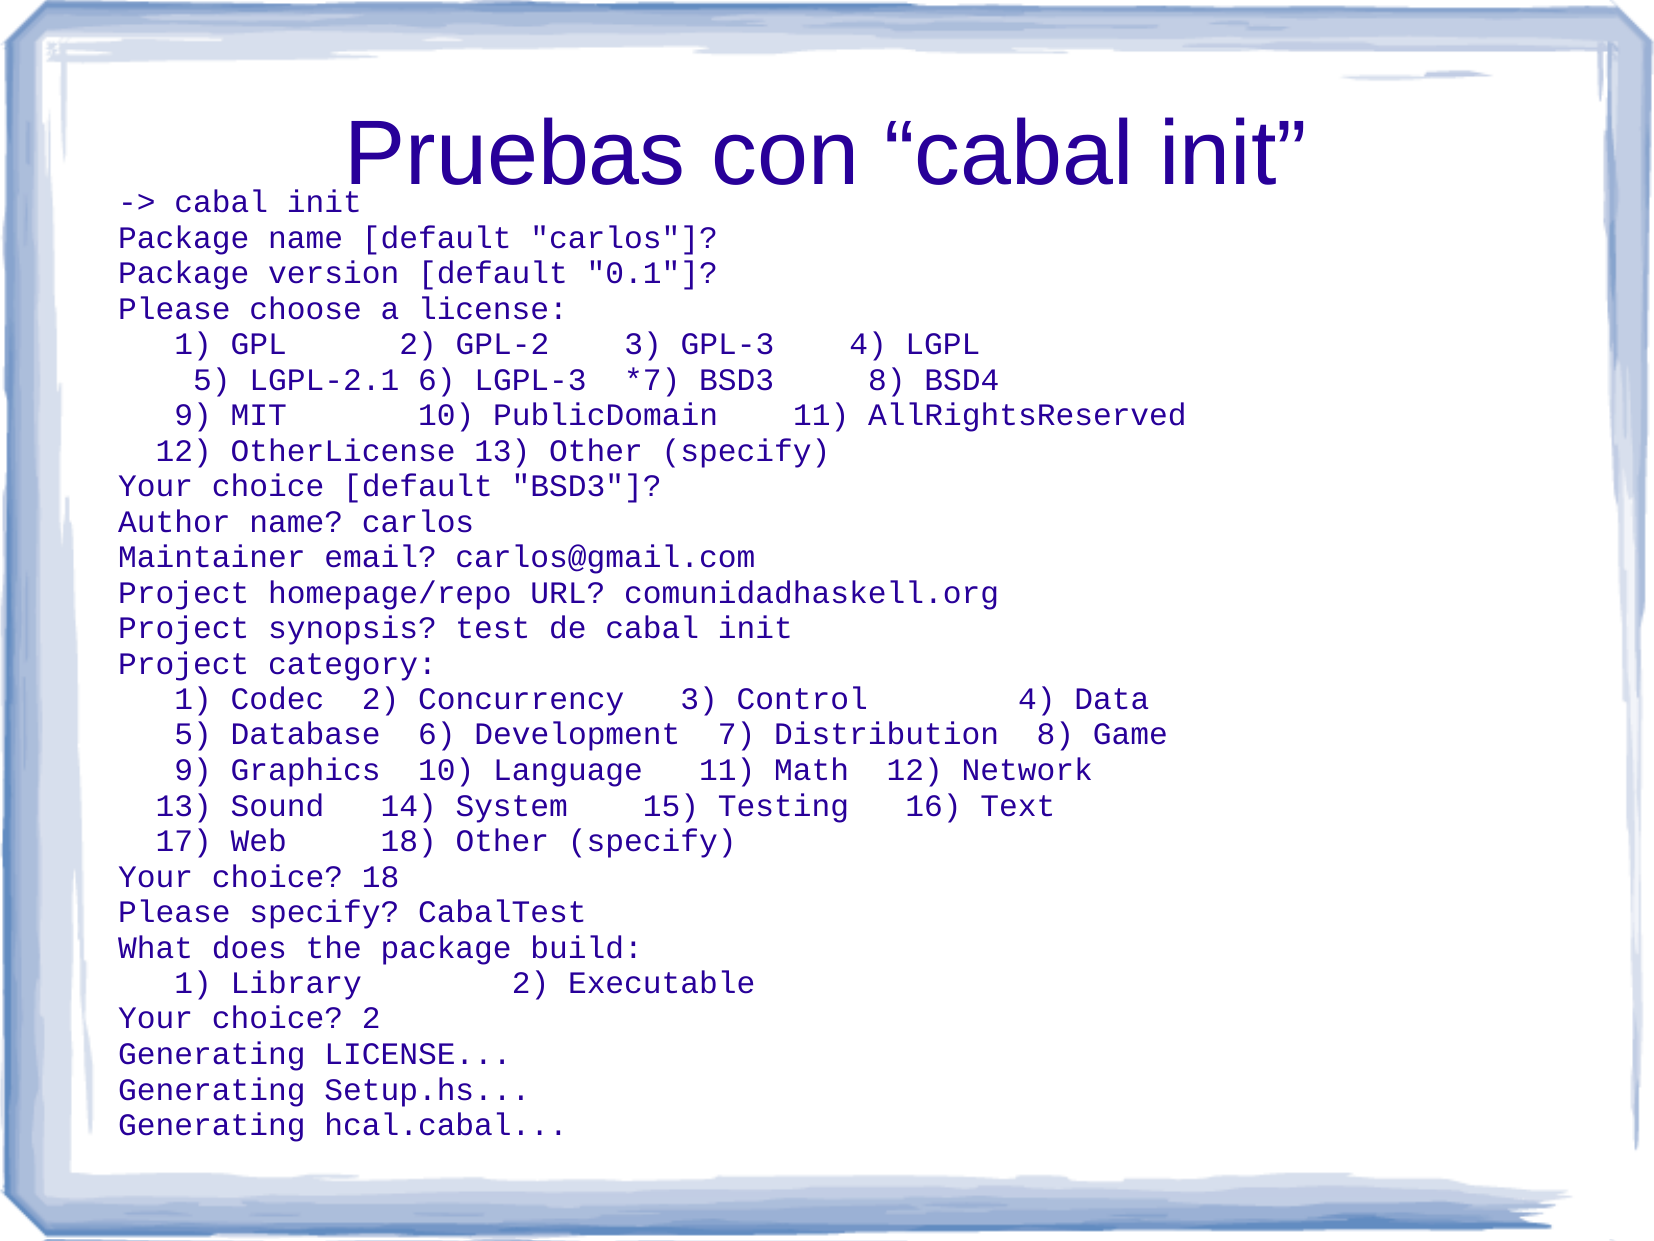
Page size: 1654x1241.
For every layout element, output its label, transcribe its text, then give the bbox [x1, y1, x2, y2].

title Pruebas con “cabal init” [82, 49, 1571, 257]
picture [0, 0, 1654, 1241]
subtitle -> cabal init Package name [default "carlos"]? Package version [default "0.1"]? Please choose a license: 1) GPL 2) GPL-2 3) GPL-3 4) LGPL 5) LGPL-2.1 6) LGPL-3 *7) BSD3 8) BSD4 9) MIT 10) PublicDomain 11) AllRightsReserved 12) OtherLicense 13) Other (specify) Your choice [default "BSD3"]? Author name? carlos Maintainer email? carlos@gmail.com Project homepage/repo URL? comunidadhaskell.org Project synopsis? test de cabal init Project category: 1) Codec 2) Concurrency 3) Control 4) Data 5) Database 6) Development 7) Distribution 8) Game 9) Graphics 10) Language 11) Math 12) Network 13) Sound 14) System 15) Testing 16) Text 17) Web 18) Other (specify) Your choice? 18 Please specify? CabalTest What does the package build: 1) Library 2) Executable Your choice? 2 Generating LICENSE... Generating Setup.hs... Generating hcal.cabal... [118, 186, 1571, 1146]
